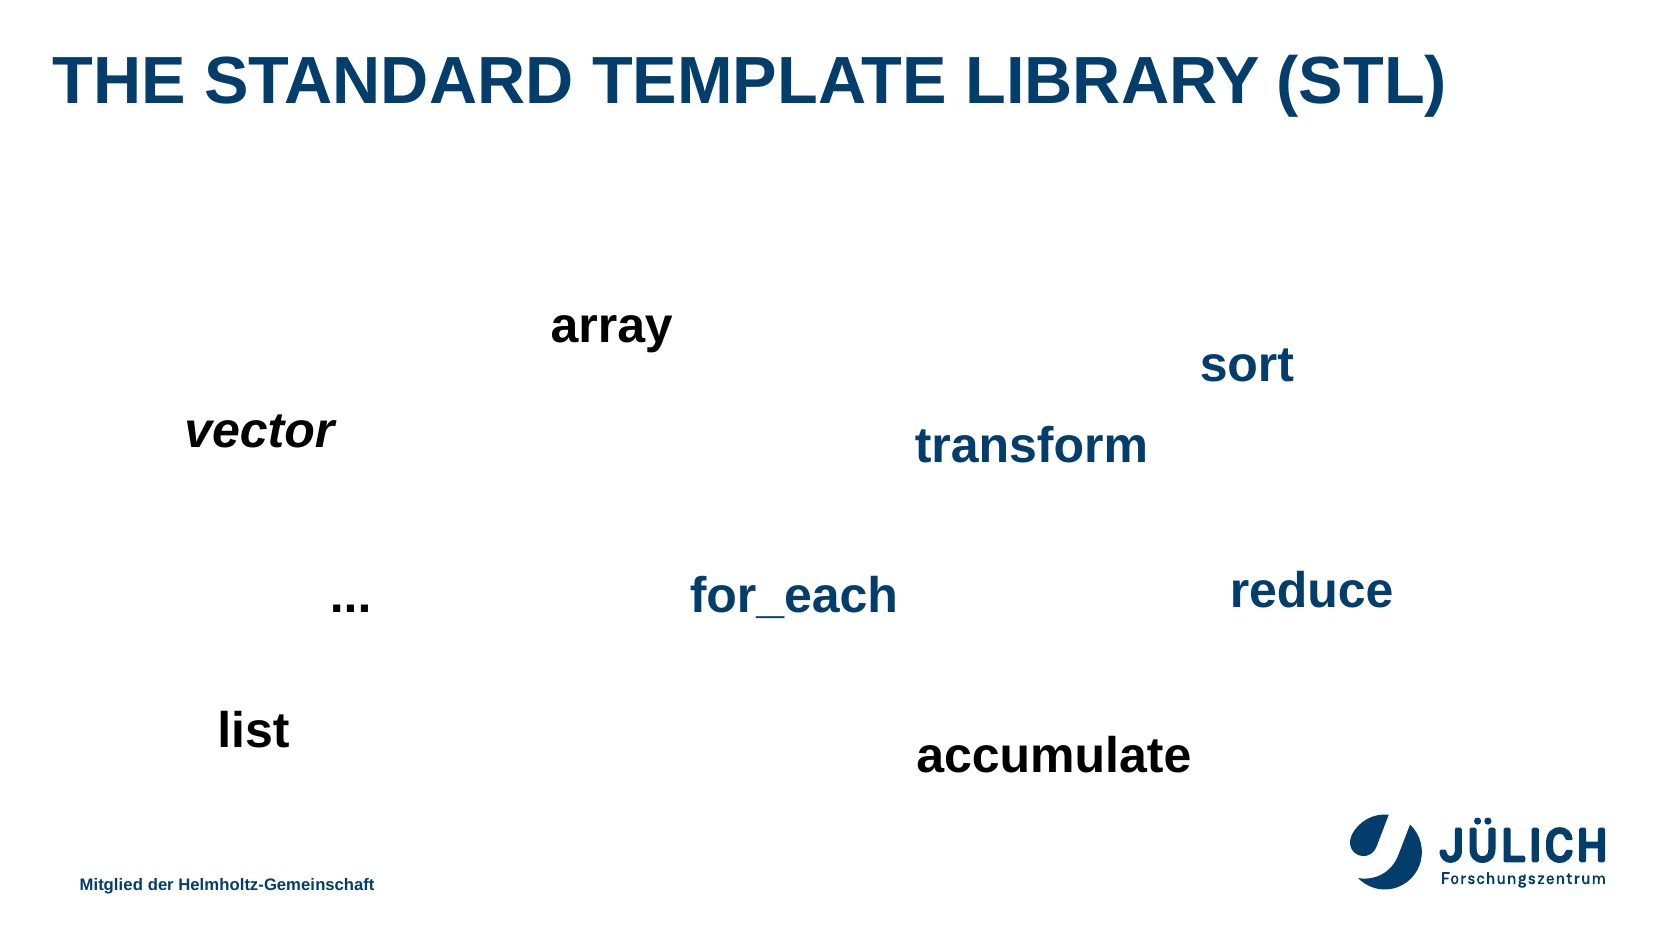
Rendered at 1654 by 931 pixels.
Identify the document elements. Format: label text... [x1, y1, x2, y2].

text_box for_each [675, 555, 931, 630]
text_box sort [1170, 328, 1325, 400]
text_box reduce [1200, 555, 1424, 626]
title The Standard Template Library (STL) [52, 43, 1606, 194]
text_box array [535, 285, 688, 361]
text_box accumulate [886, 720, 1222, 791]
text_box vector [169, 390, 406, 465]
text_box ... [315, 555, 467, 630]
text_box list [202, 690, 436, 766]
text_box transform [900, 405, 1447, 481]
